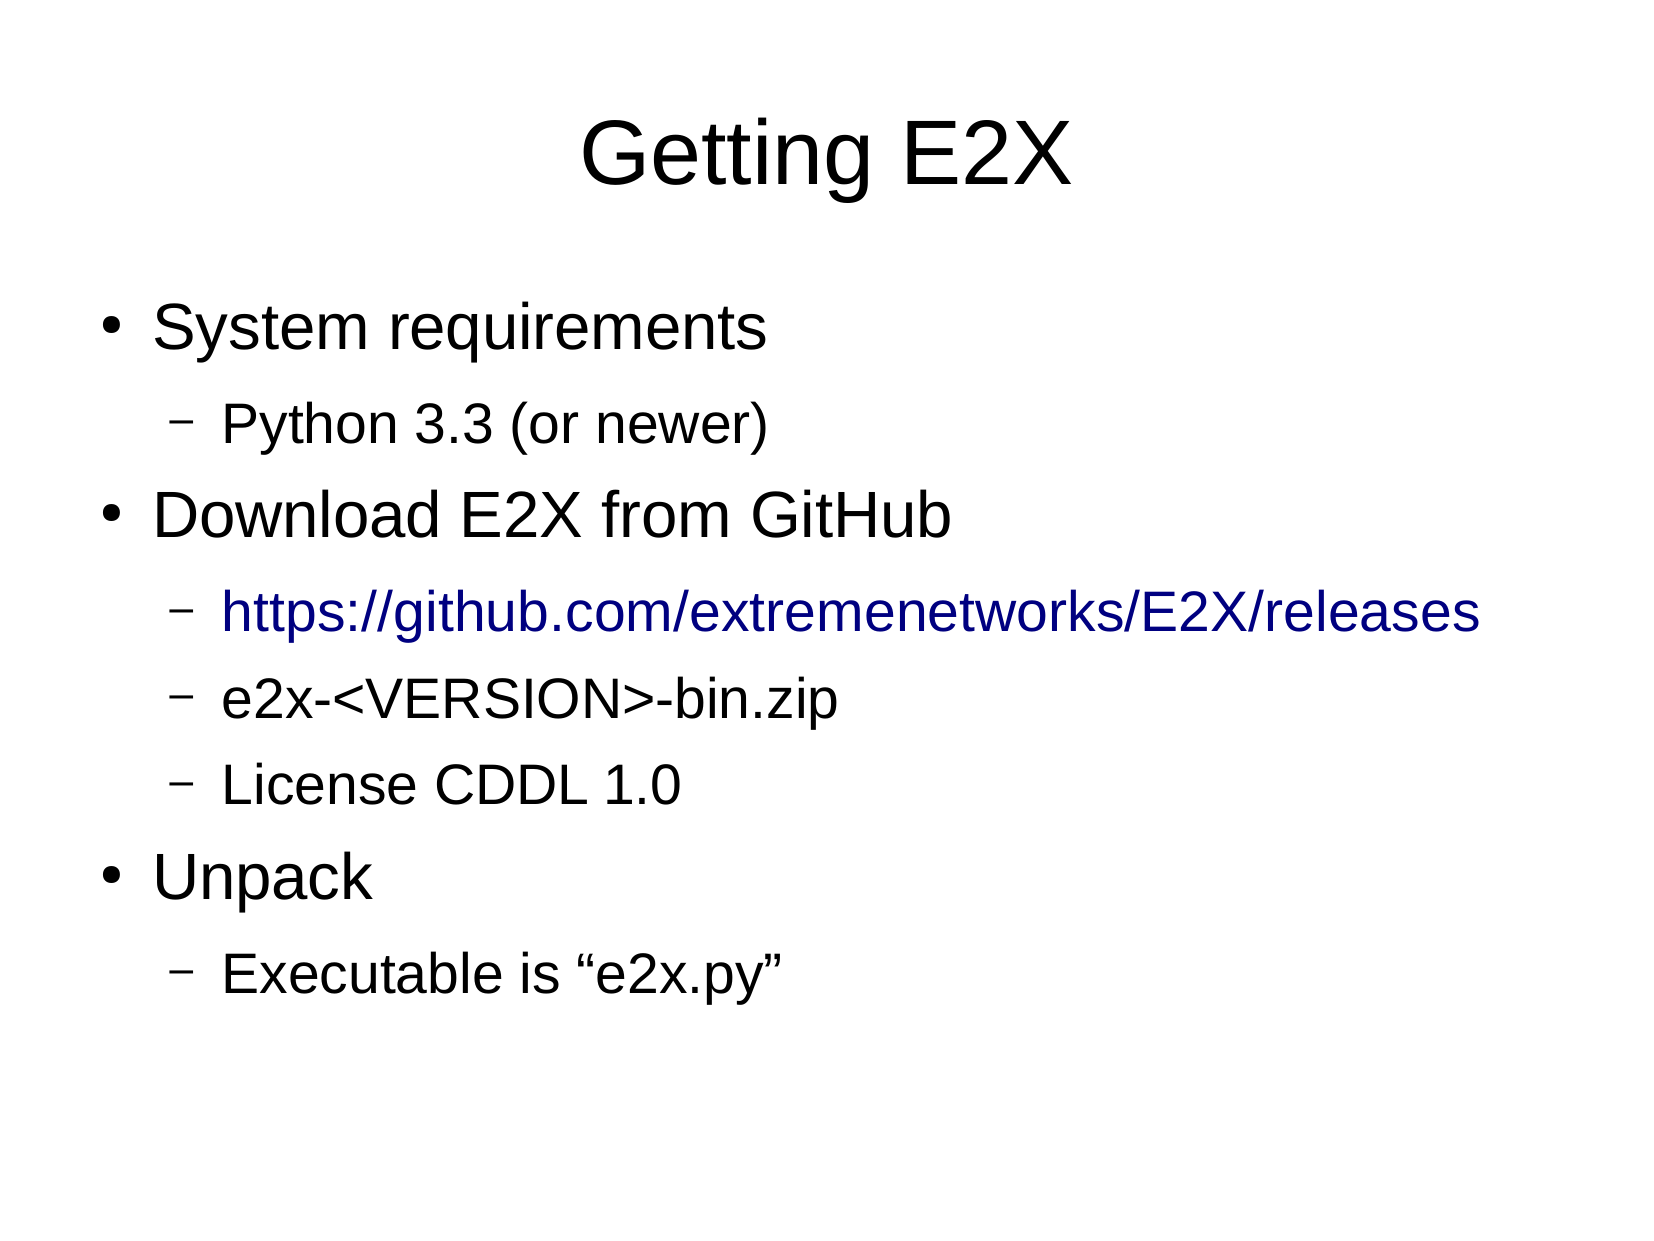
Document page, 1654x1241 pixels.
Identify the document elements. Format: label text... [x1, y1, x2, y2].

title Getting E2X [82, 49, 1571, 257]
list System requirements Python 3.3 (or newer) Download E2X from GitHub https://github.com/extremenetworks/E2X/releases e2x-<VERSION>-bin.zip License CDDL 1.0 Unpack Executable is “e2x.py” [82, 290, 1571, 1010]
